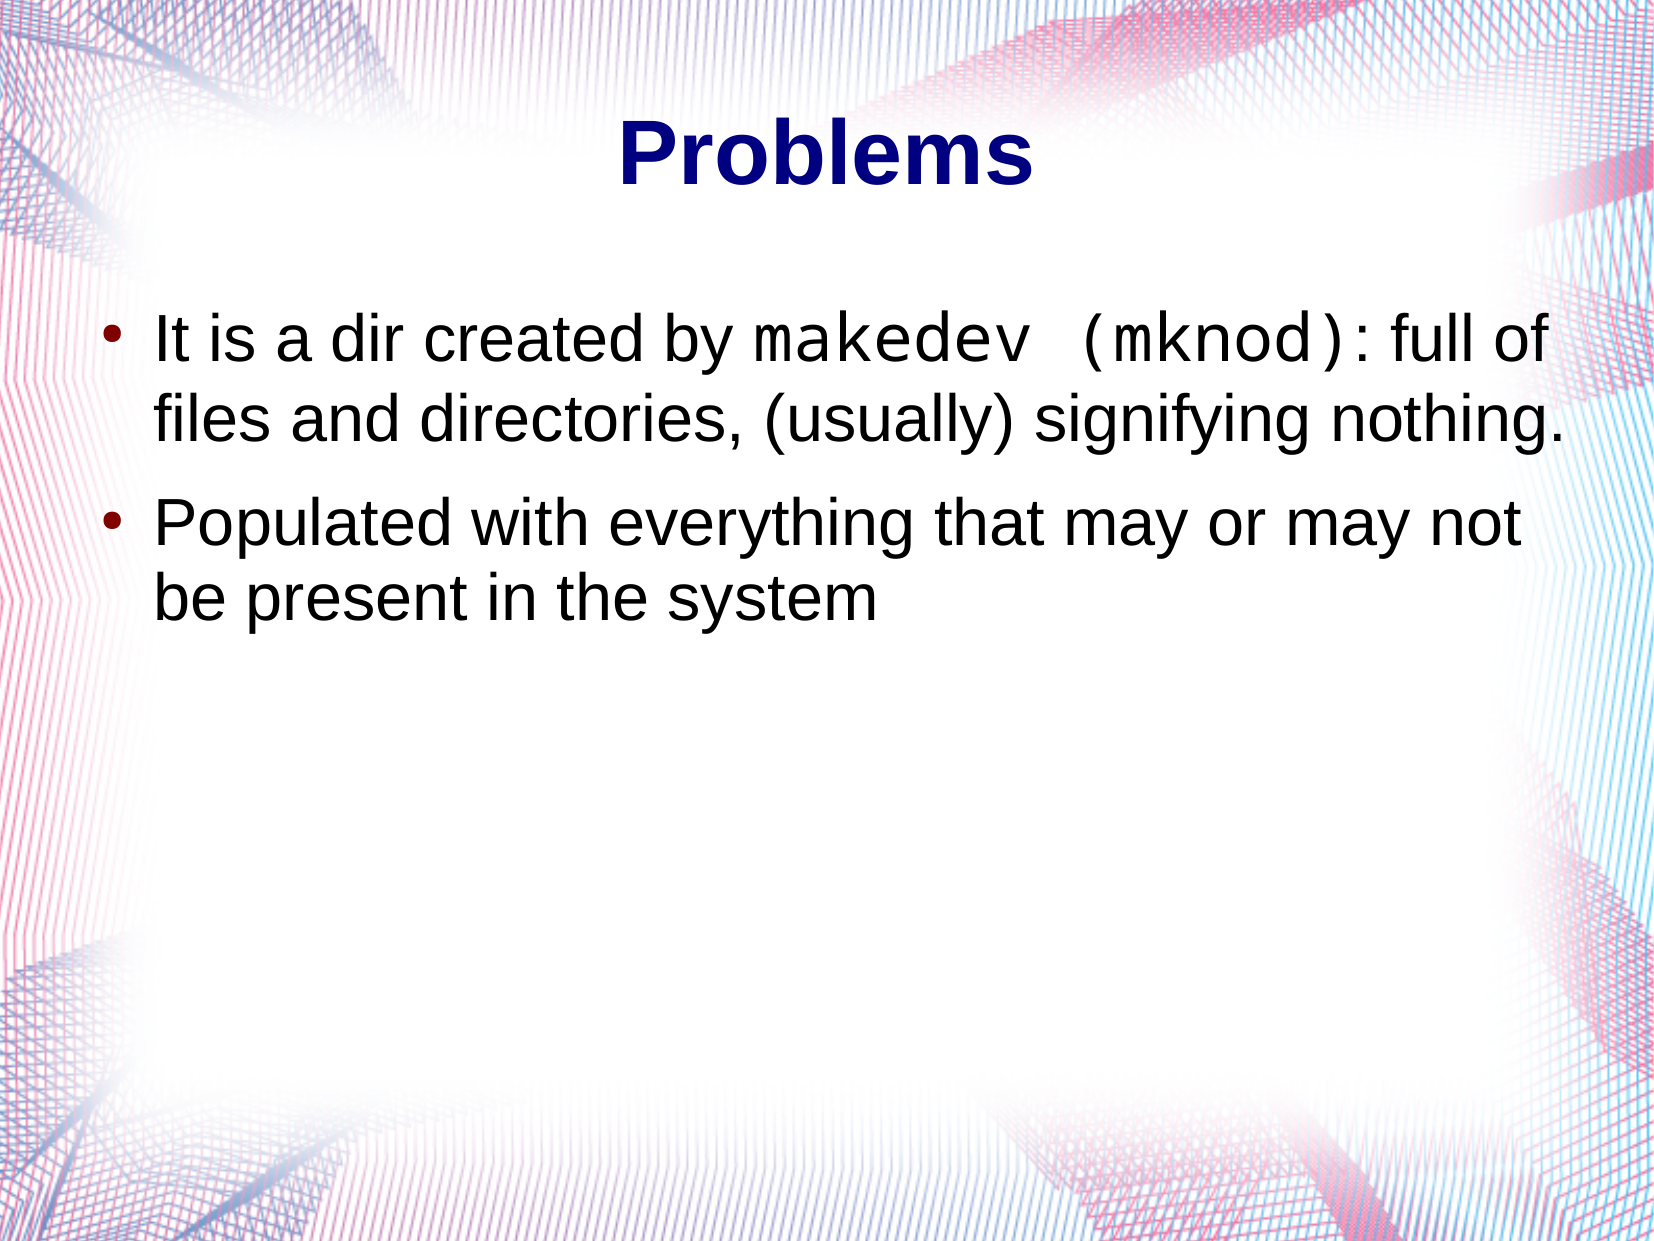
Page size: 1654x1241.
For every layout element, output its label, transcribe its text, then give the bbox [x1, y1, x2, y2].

picture [0, 0, 1654, 1241]
title Problems [82, 49, 1571, 257]
list It is a dir created by makedev (mknod): full of files and directories, (usually) signifying nothing. Populated with everything that may or may not be present in the system [82, 290, 1571, 1109]
